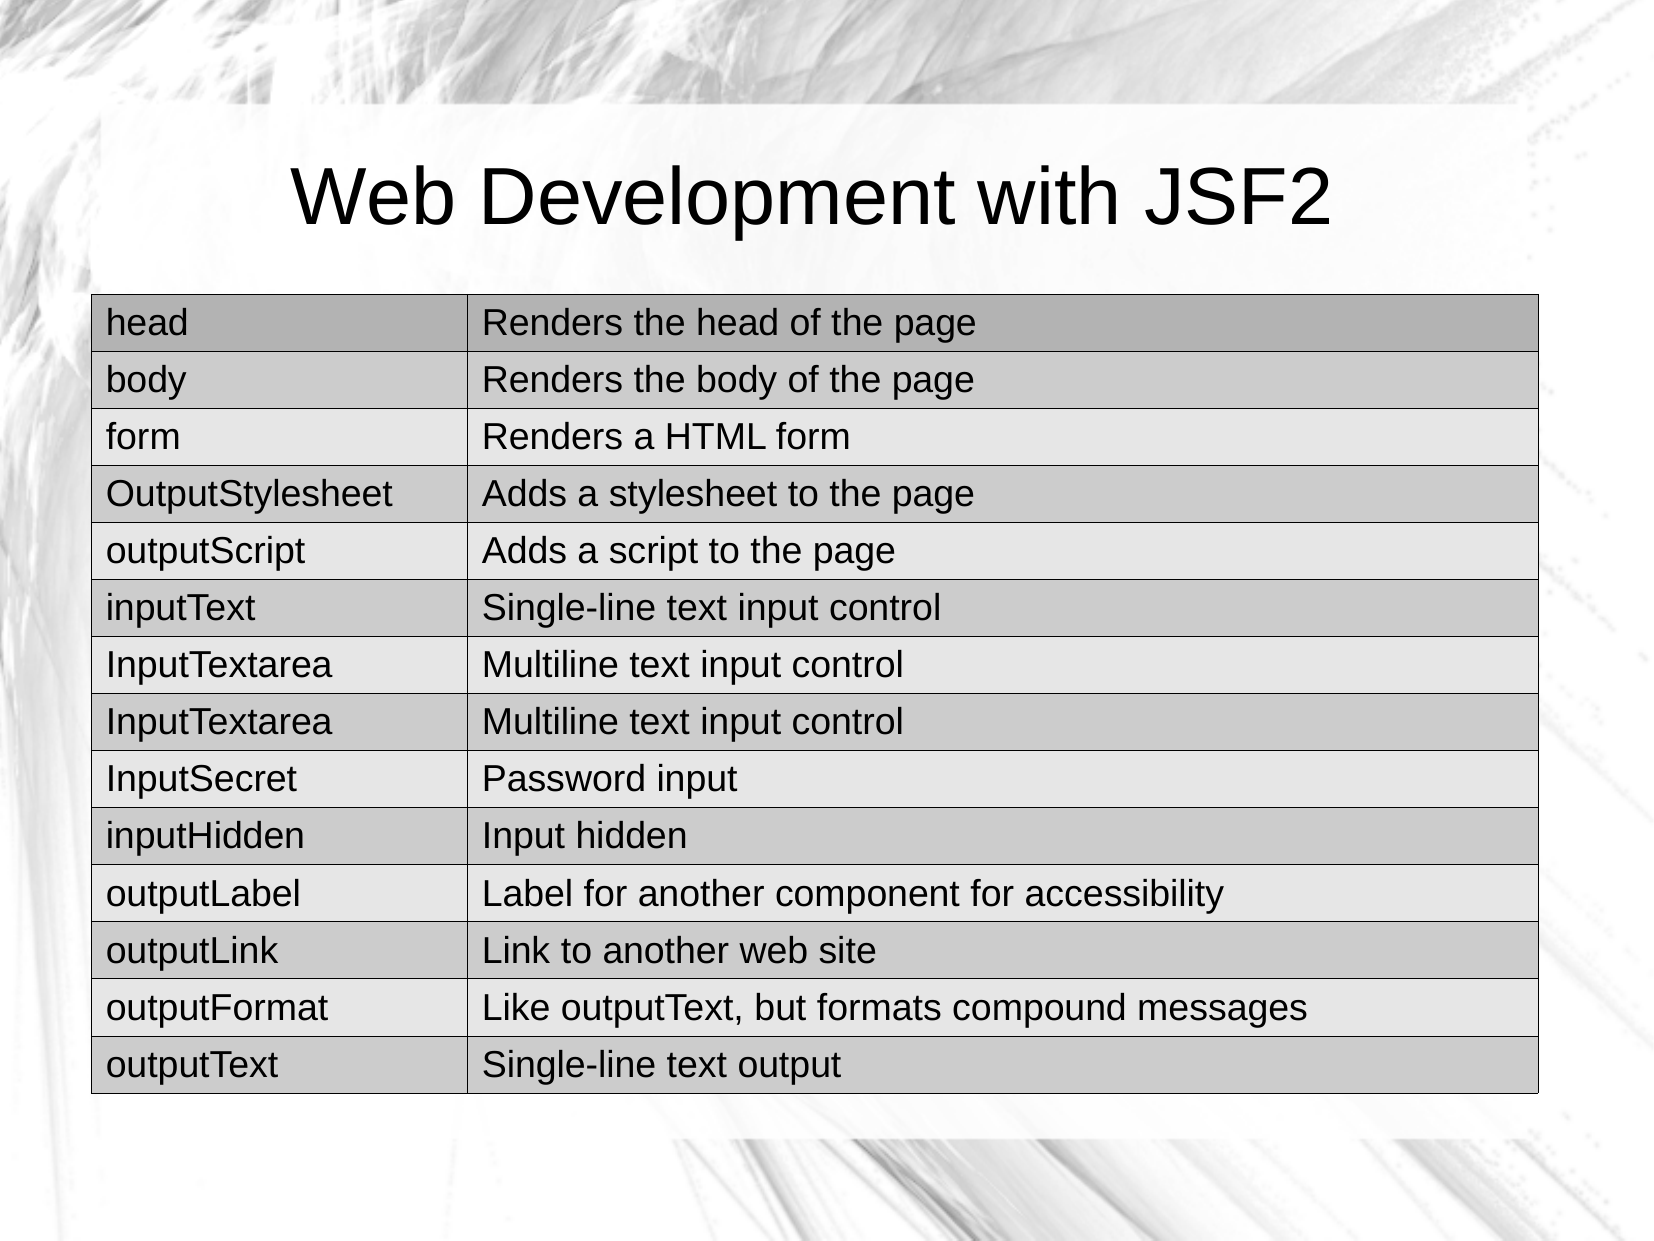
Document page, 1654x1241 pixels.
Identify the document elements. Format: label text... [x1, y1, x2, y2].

table_cell Link to another web site [468, 922, 1538, 978]
table_cell body [92, 352, 467, 408]
title Web Development with JSF2 [118, 112, 1506, 281]
table_cell OutputStylesheet [92, 466, 467, 522]
table_cell InputTextarea [92, 637, 467, 693]
table_cell Multiline text input control [468, 694, 1538, 750]
table_cell Renders a HTML form [468, 409, 1538, 465]
table_cell InputTextarea [92, 694, 467, 750]
table_cell inputHidden [92, 808, 467, 864]
table_cell Multiline text input control [468, 637, 1538, 693]
table_header head [92, 295, 467, 351]
table_cell Label for another component for accessibility [468, 865, 1538, 921]
table_cell Password input [468, 751, 1538, 807]
picture [0, 0, 1654, 1241]
table_cell outputLabel [92, 865, 467, 921]
table_cell Single-line text input control [468, 580, 1538, 636]
table_cell InputSecret [92, 751, 467, 807]
table_cell Adds a stylesheet to the page [468, 466, 1538, 522]
table_cell inputText [92, 580, 467, 636]
table_cell Adds a script to the page [468, 523, 1538, 579]
table_cell Renders the body of the page [468, 352, 1538, 408]
table_cell Input hidden [468, 808, 1538, 864]
table_cell form [92, 409, 467, 465]
table_cell Single-line text output [468, 1037, 1538, 1093]
table_cell Like outputText, but formats compound messages [468, 979, 1538, 1036]
table_cell outputLink [92, 922, 467, 978]
table_cell outputText [92, 1037, 467, 1093]
table_cell outputFormat [92, 979, 467, 1036]
table_cell outputScript [92, 523, 467, 579]
table_header Renders the head of the page [468, 295, 1538, 351]
